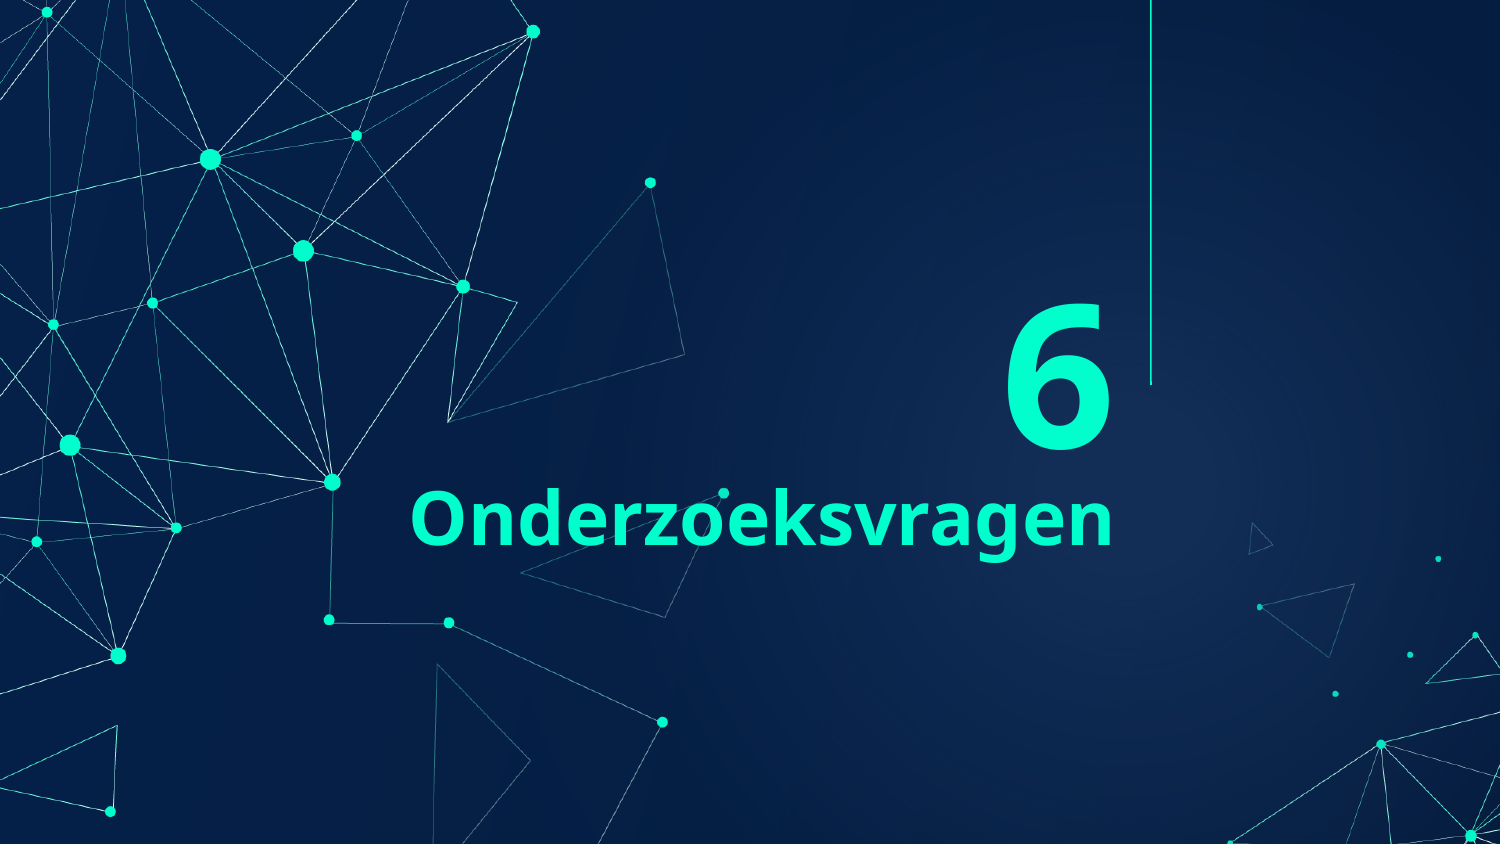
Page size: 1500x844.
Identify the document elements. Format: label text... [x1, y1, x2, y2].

title 6 [642, 306, 1131, 430]
title Onderzoeksvragen [278, 357, 1131, 673]
picture [0, 0, 1500, 844]
